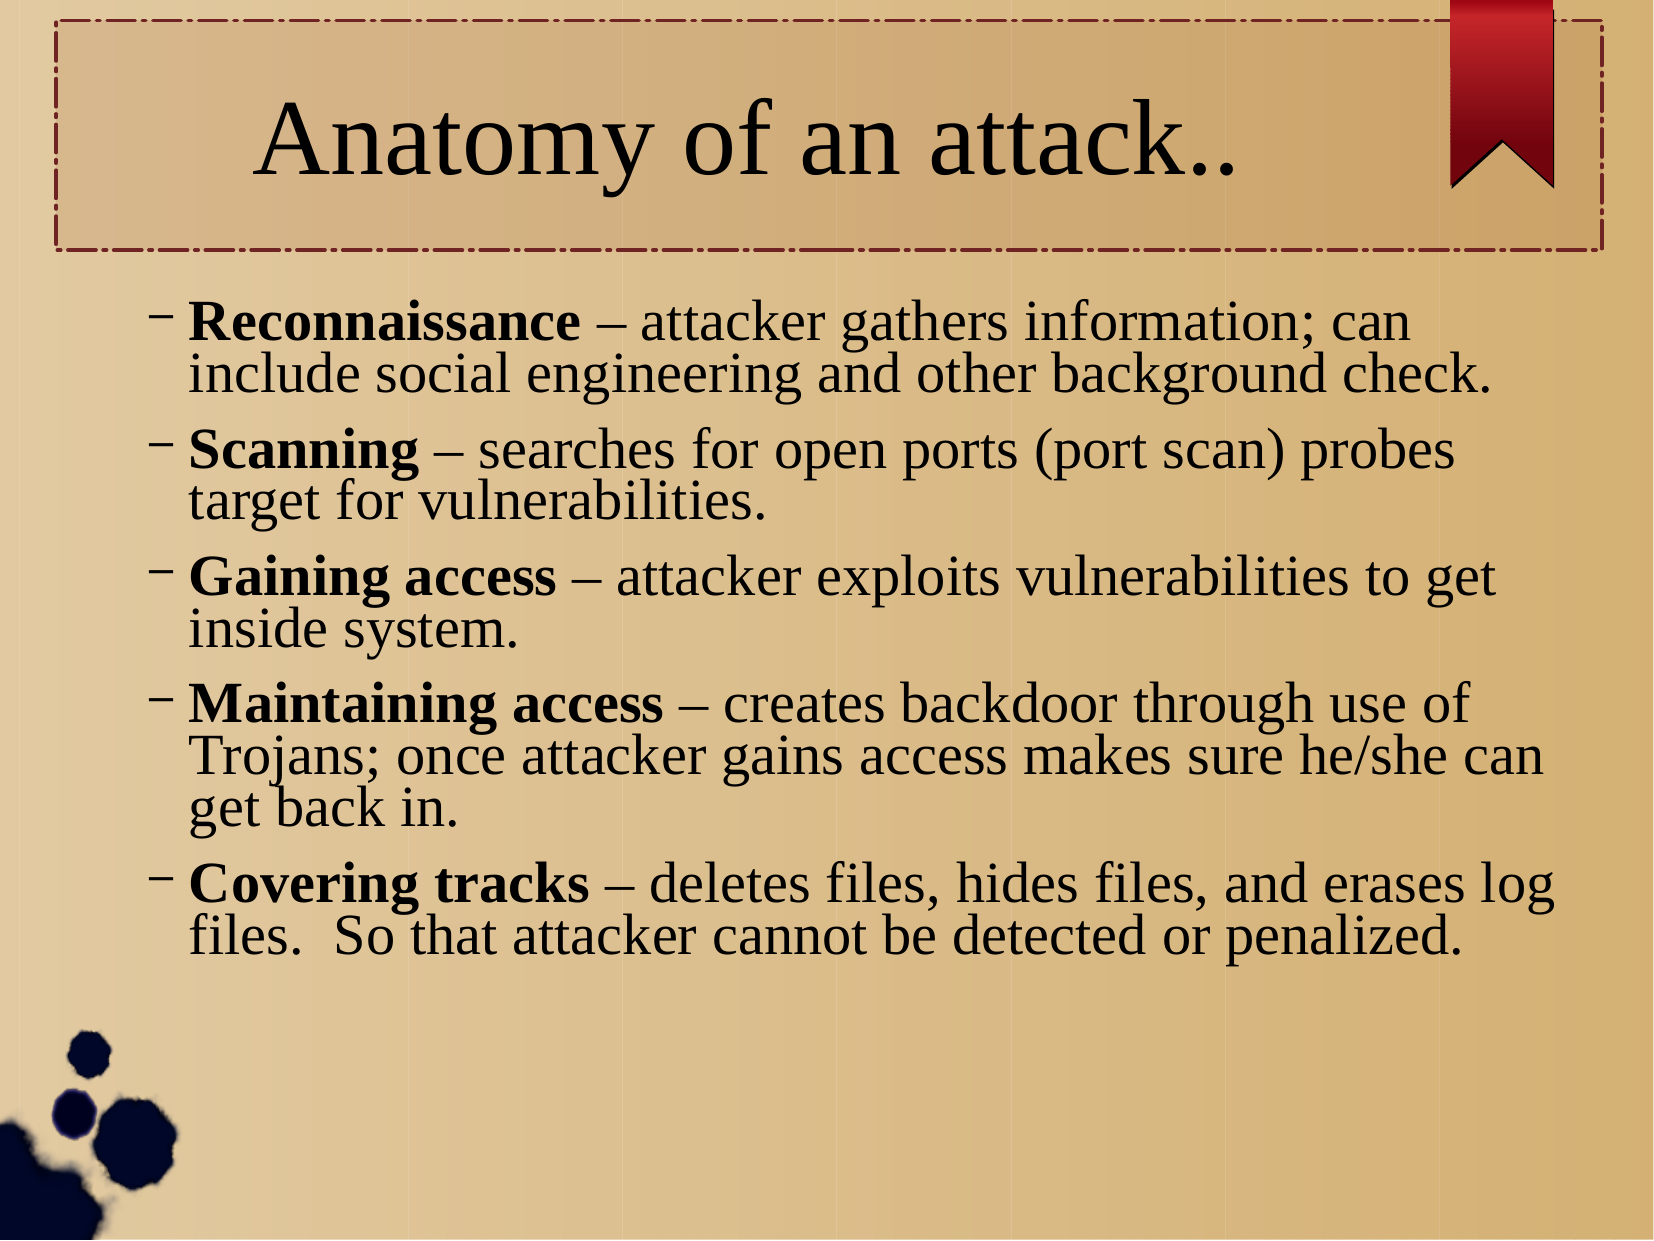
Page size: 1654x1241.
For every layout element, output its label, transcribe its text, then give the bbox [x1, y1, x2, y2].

title Anatomy of an attack.. [82, 47, 1412, 229]
list Reconnaissance – attacker gathers information; can include social engineering and other background check. Scanning – searches for open ports (port scan) probes target for vulnerabilities. Gaining access – attacker exploits vulnerabilities to get inside system. Maintaining access – creates backdoor through use of Trojans; once attacker gains access makes sure he/she can get back in. Covering tracks – deletes files, hides files, and erases log files. So that attacker cannot be detected or penalized. [82, 299, 1571, 1019]
